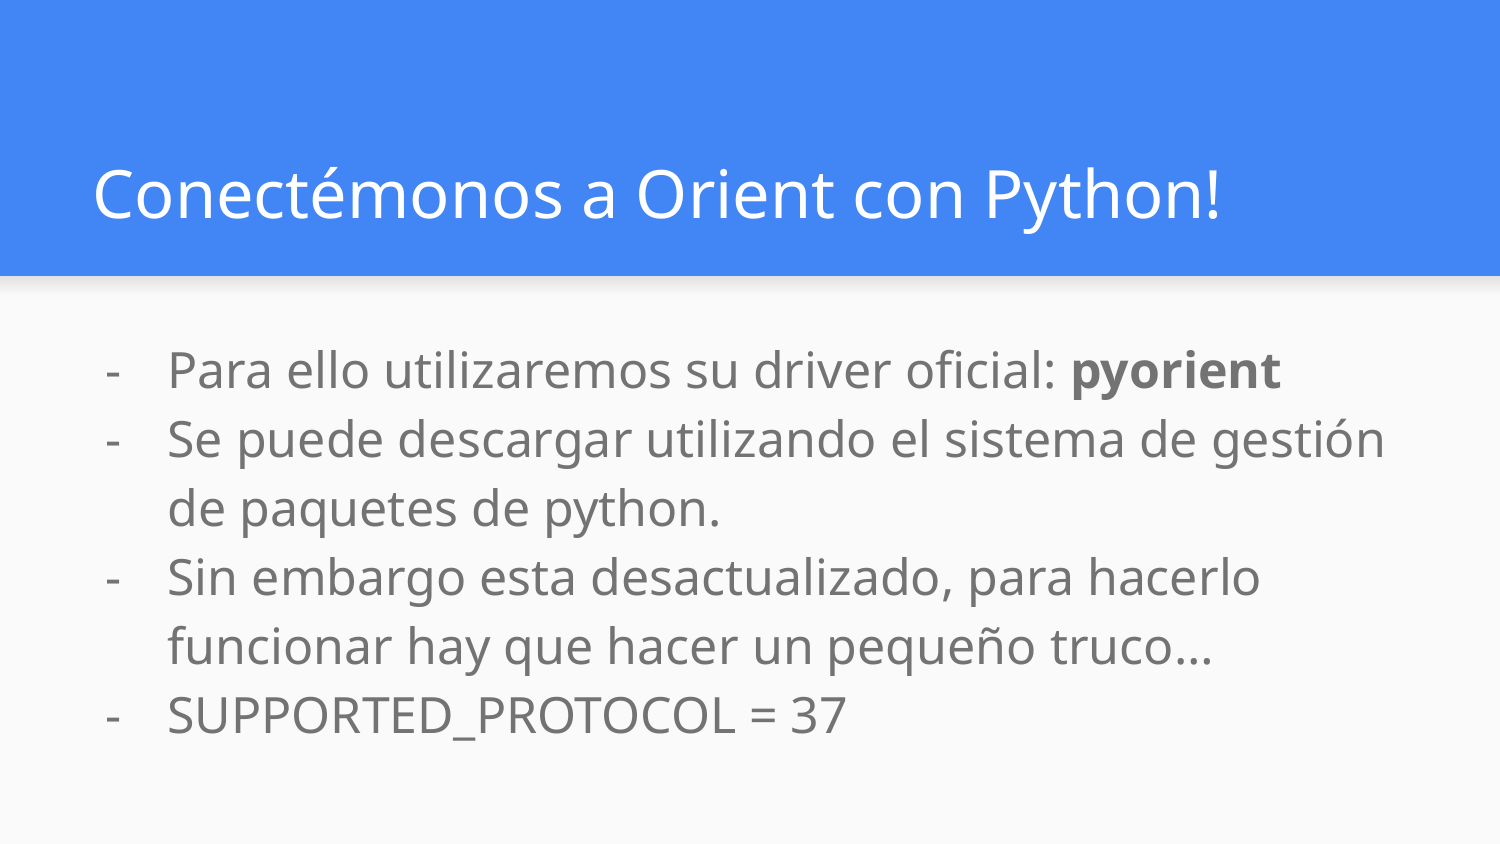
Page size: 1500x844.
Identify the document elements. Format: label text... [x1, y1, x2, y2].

title Conectémonos a Orient con Python! [77, 121, 1427, 248]
list Para ello utilizaremos su driver oficial: pyorient Se puede descargar utilizando el sistema de gestión de paquetes de python. Sin embargo esta desactualizado, para hacerlo funcionar hay que hacer un pequeño truco… SUPPORTED_PROTOCOL = 37 [77, 314, 1427, 760]
